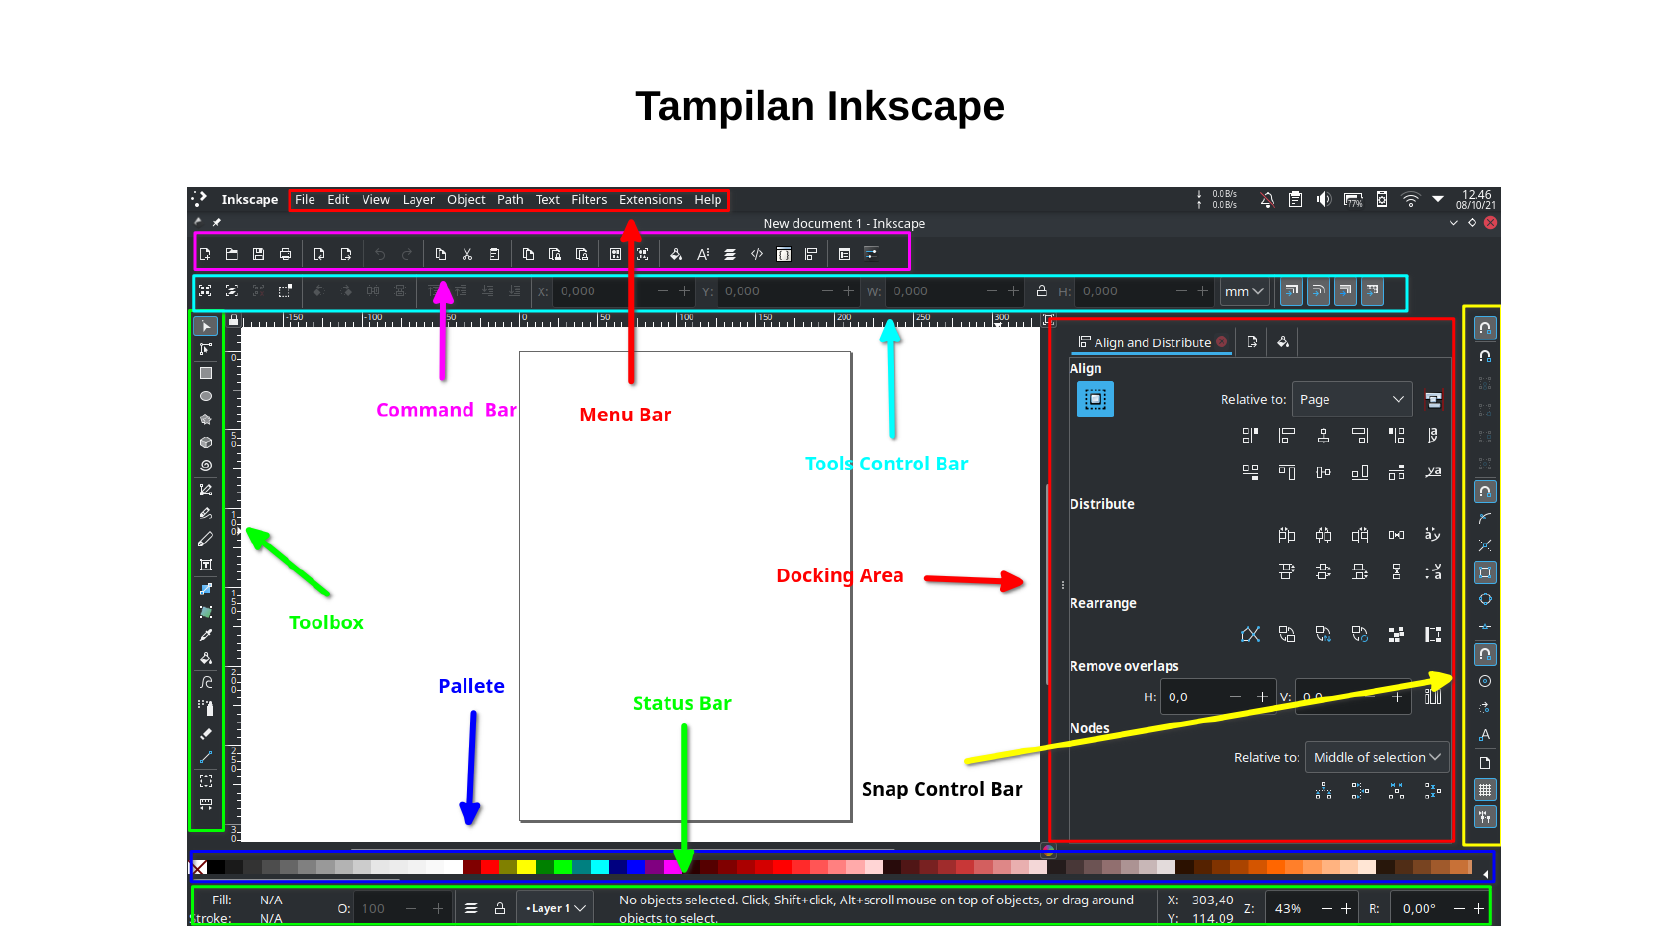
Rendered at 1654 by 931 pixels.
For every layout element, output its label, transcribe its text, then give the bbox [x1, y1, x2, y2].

picture [187, 187, 1501, 926]
text_box Tampilan Inkscape [620, 75, 1034, 151]
